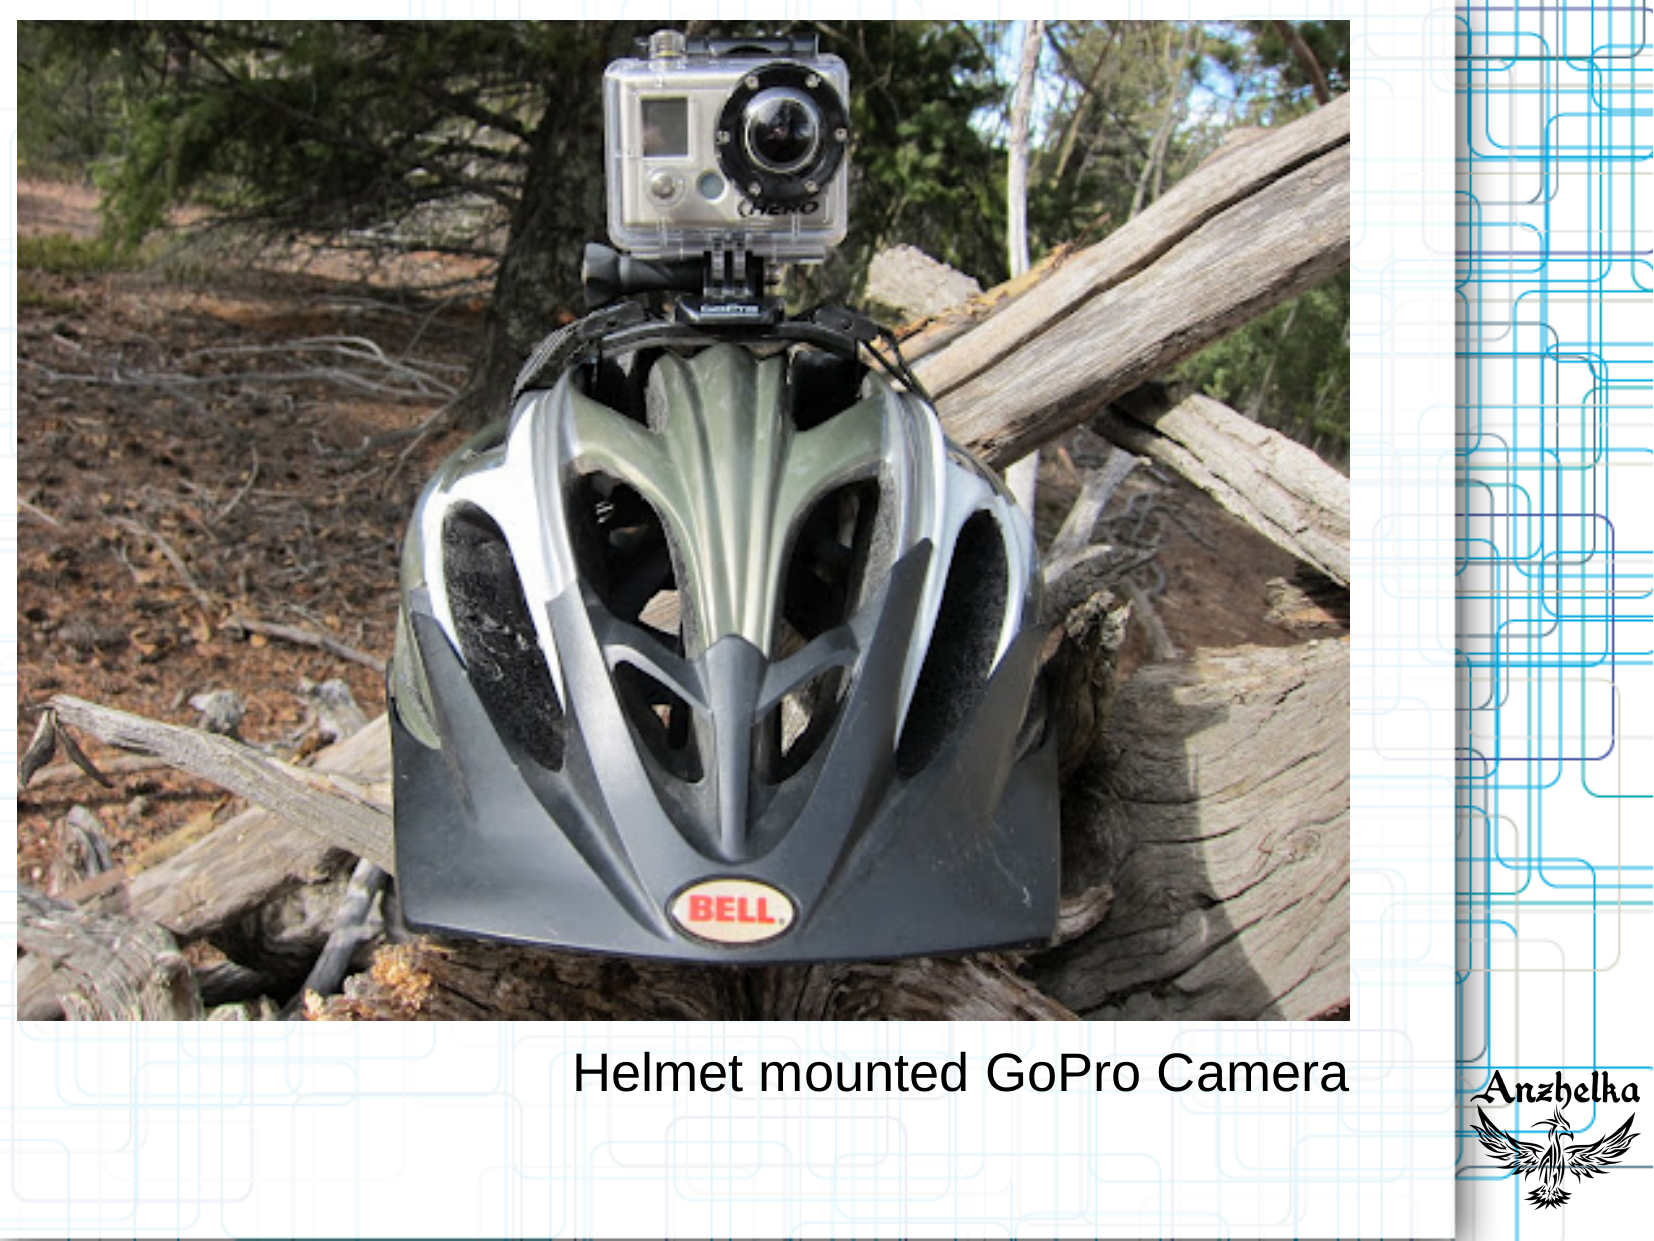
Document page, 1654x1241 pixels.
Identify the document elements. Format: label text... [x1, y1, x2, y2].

picture [0, 0, 1654, 1241]
text_box Helmet mounted GoPro Camera [557, 1035, 1398, 1111]
